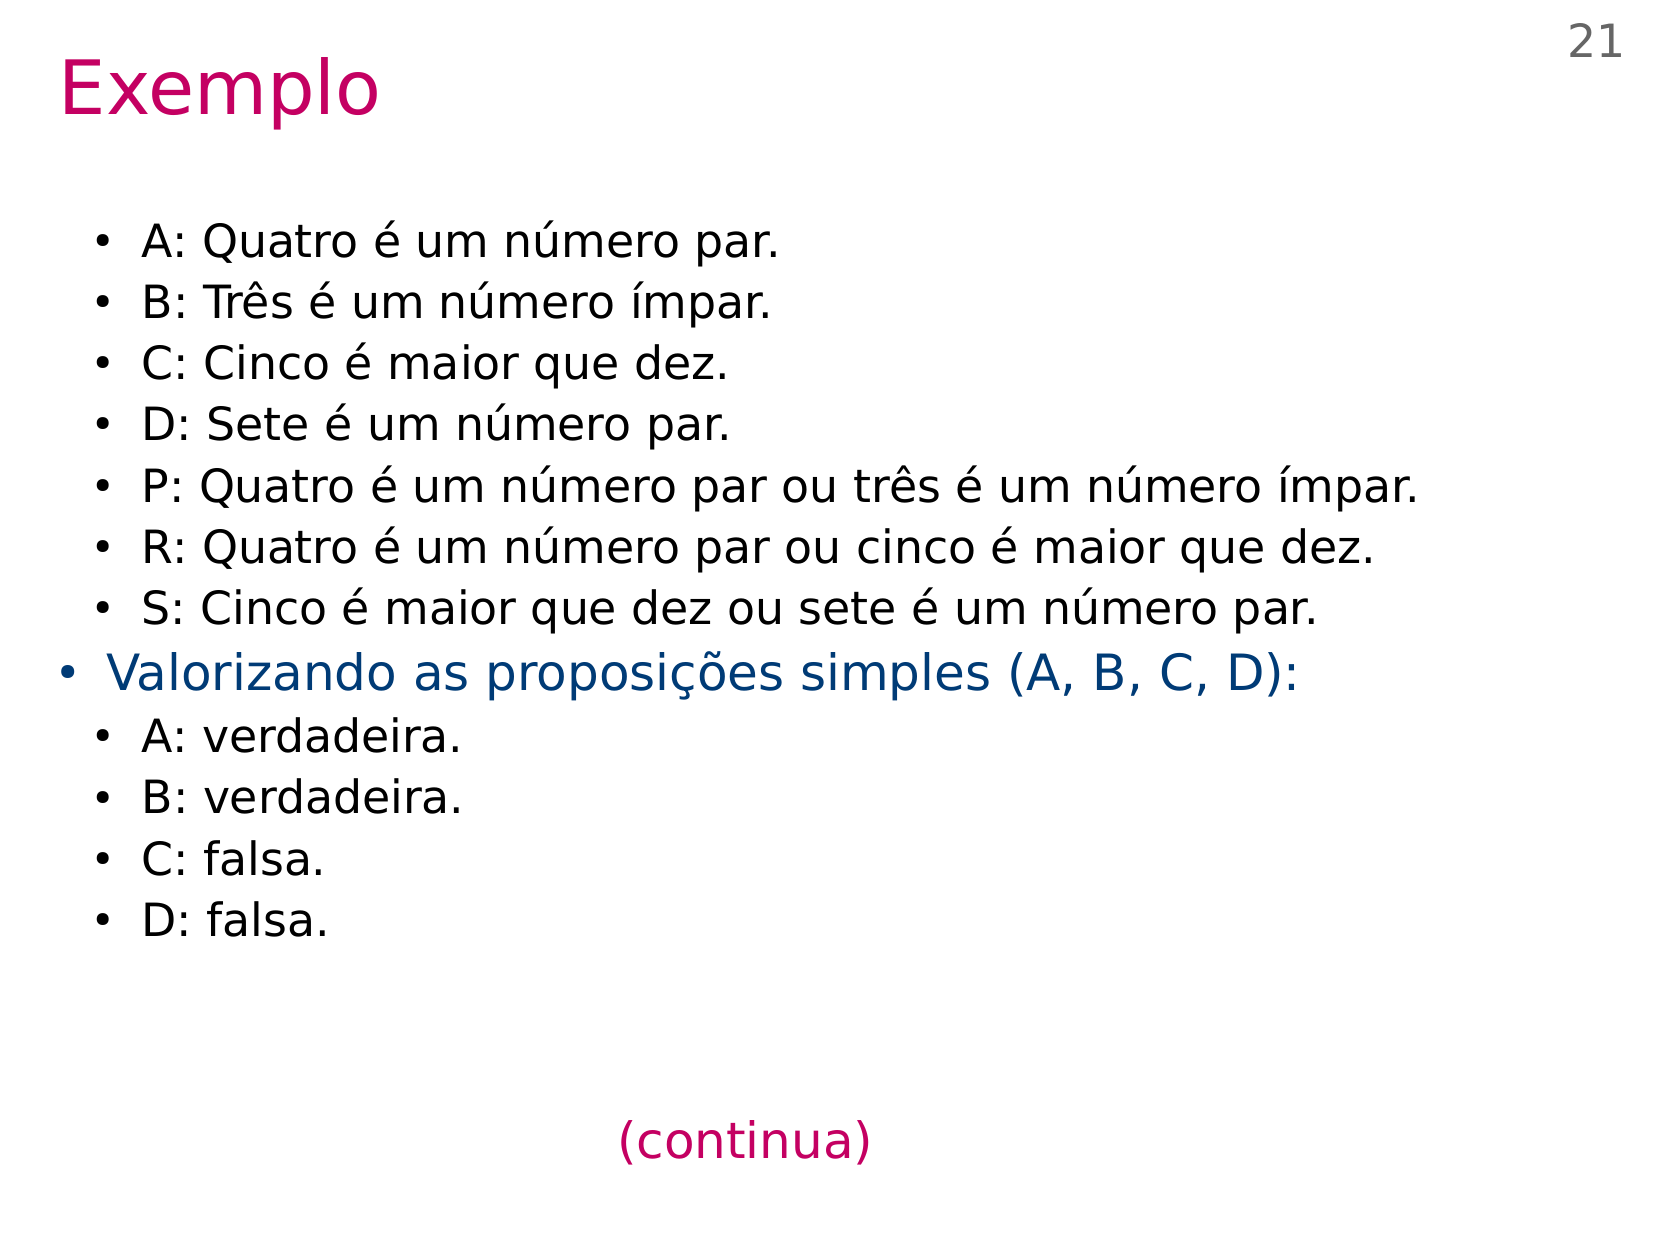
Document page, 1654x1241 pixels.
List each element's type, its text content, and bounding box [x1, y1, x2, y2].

text_box (continua) [602, 1104, 1229, 1178]
list A: Quatro é um número par. B: Três é um número ímpar. C: Cinco é maior que dez. D: Sete é um número par. P: Quatro é um número par ou três é um número ímpar. R: Quatro é um número par ou cinco é maior que dez. S: Cinco é maior que dez ou sete é um número par. Valorizando as proposições simples (A, B, C, D): A: verdadeira. B: verdadeira. C: falsa. D: falsa. [59, 206, 1625, 1211]
title Exemplo [59, 29, 1625, 148]
